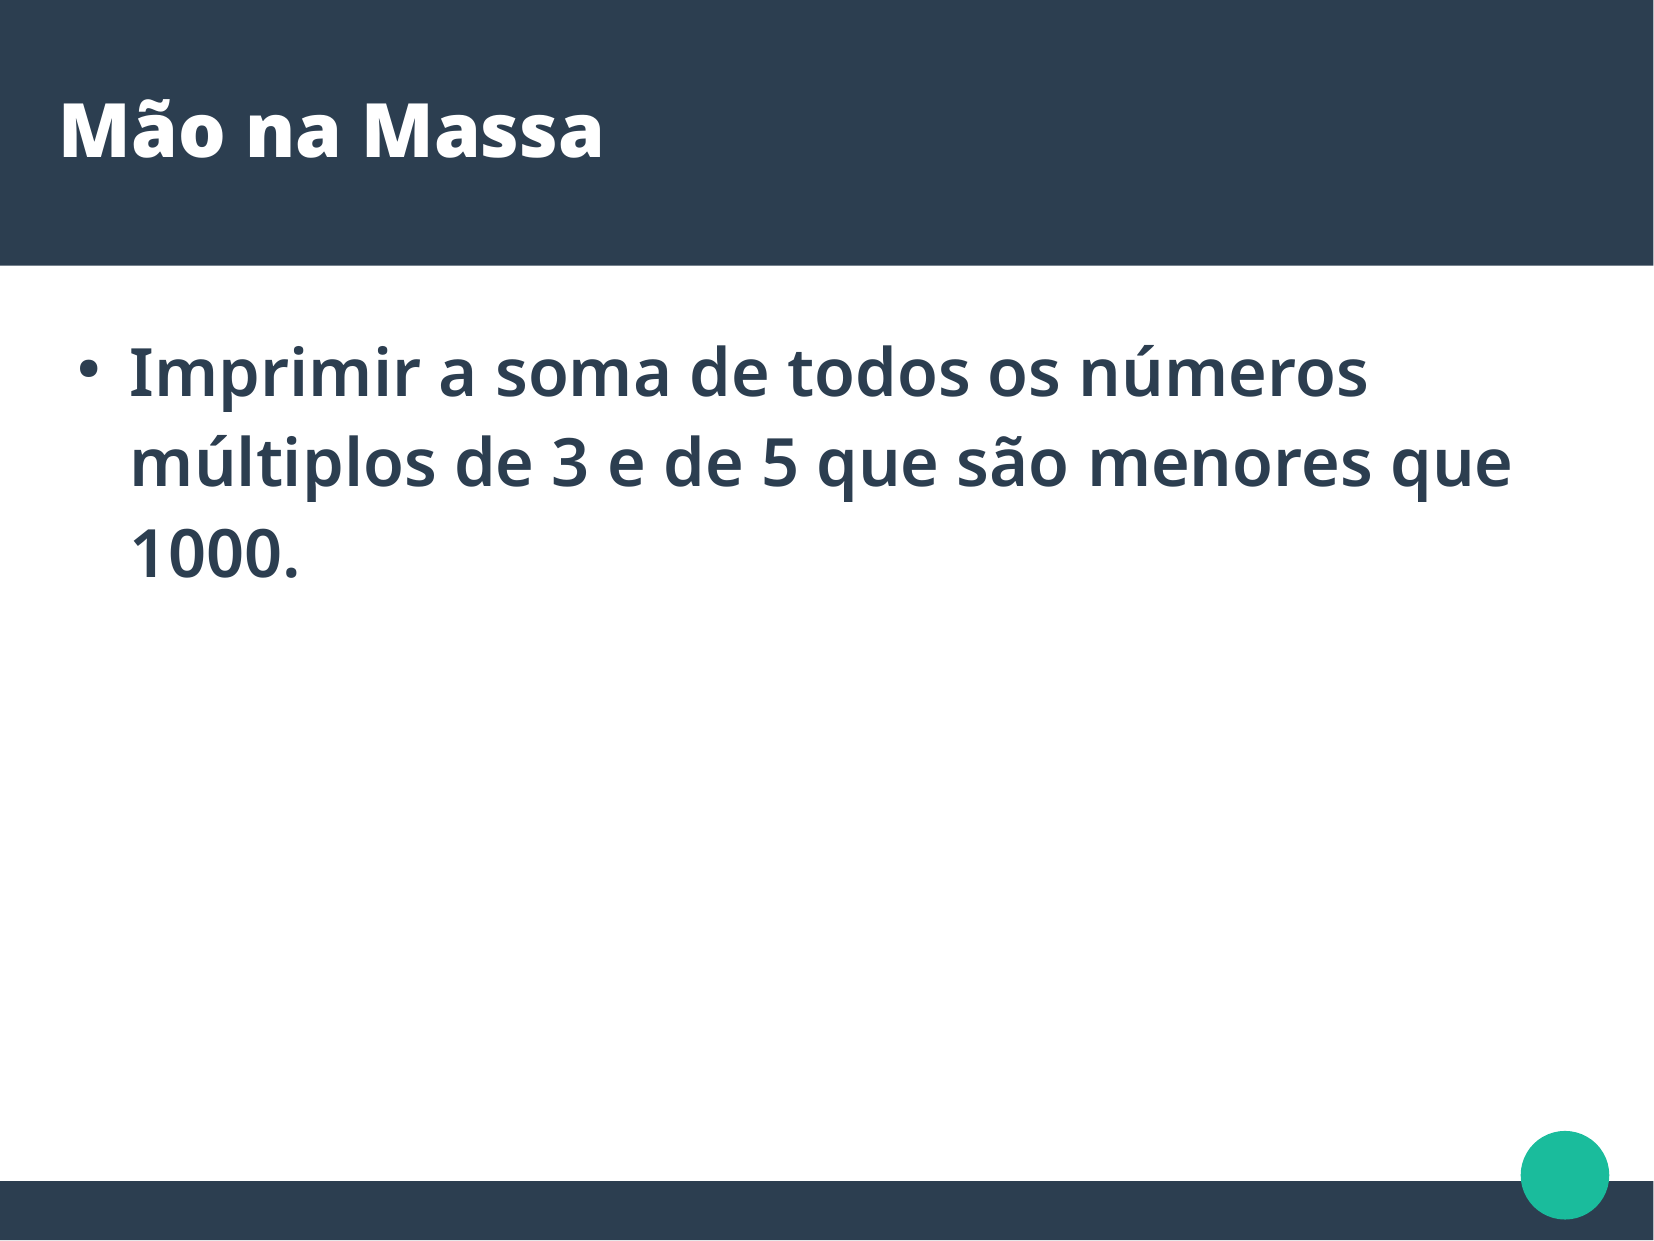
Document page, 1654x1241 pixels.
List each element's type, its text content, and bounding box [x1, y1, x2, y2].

title Mão na Massa [59, 49, 1595, 207]
list Imprimir a soma de todos os números múltiplos de 3 e de 5 que são menores que 1000. [59, 324, 1595, 1152]
